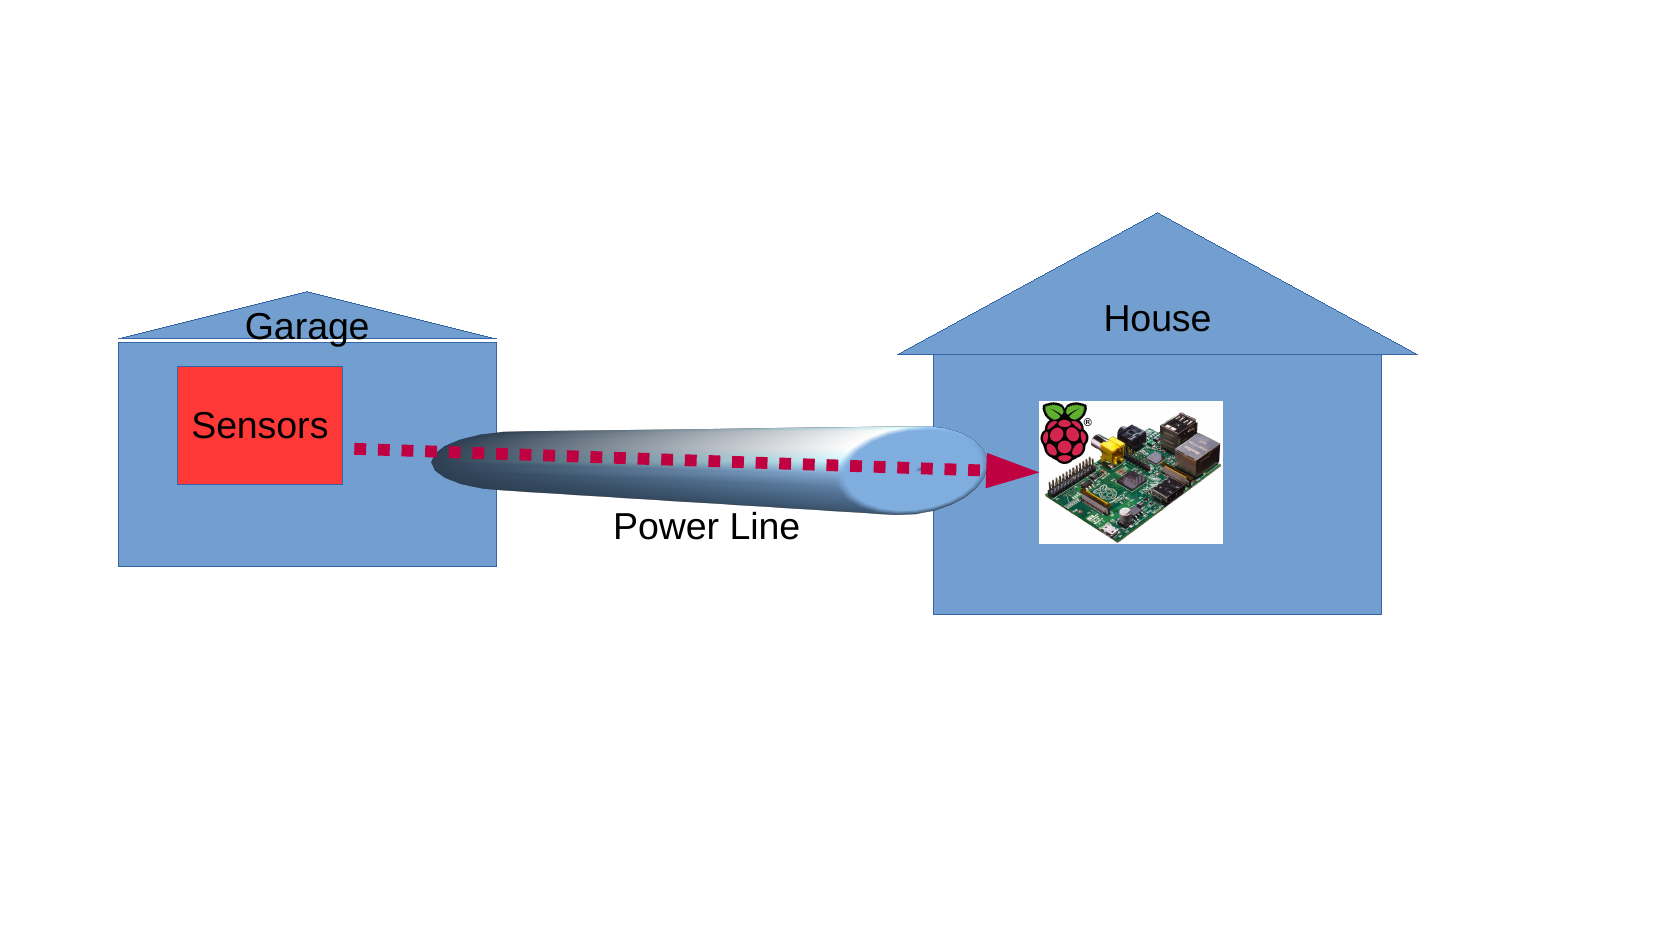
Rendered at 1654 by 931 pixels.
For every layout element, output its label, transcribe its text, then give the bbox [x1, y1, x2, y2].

text_box Sensors [177, 366, 343, 485]
text_box House [897, 212, 1418, 355]
text_box Garage [118, 291, 497, 339]
text_box [118, 342, 497, 567]
picture [1039, 401, 1223, 545]
text_box Garage [333, 321, 343, 337]
text_box [933, 355, 1382, 615]
text_box Power Line [598, 498, 815, 556]
